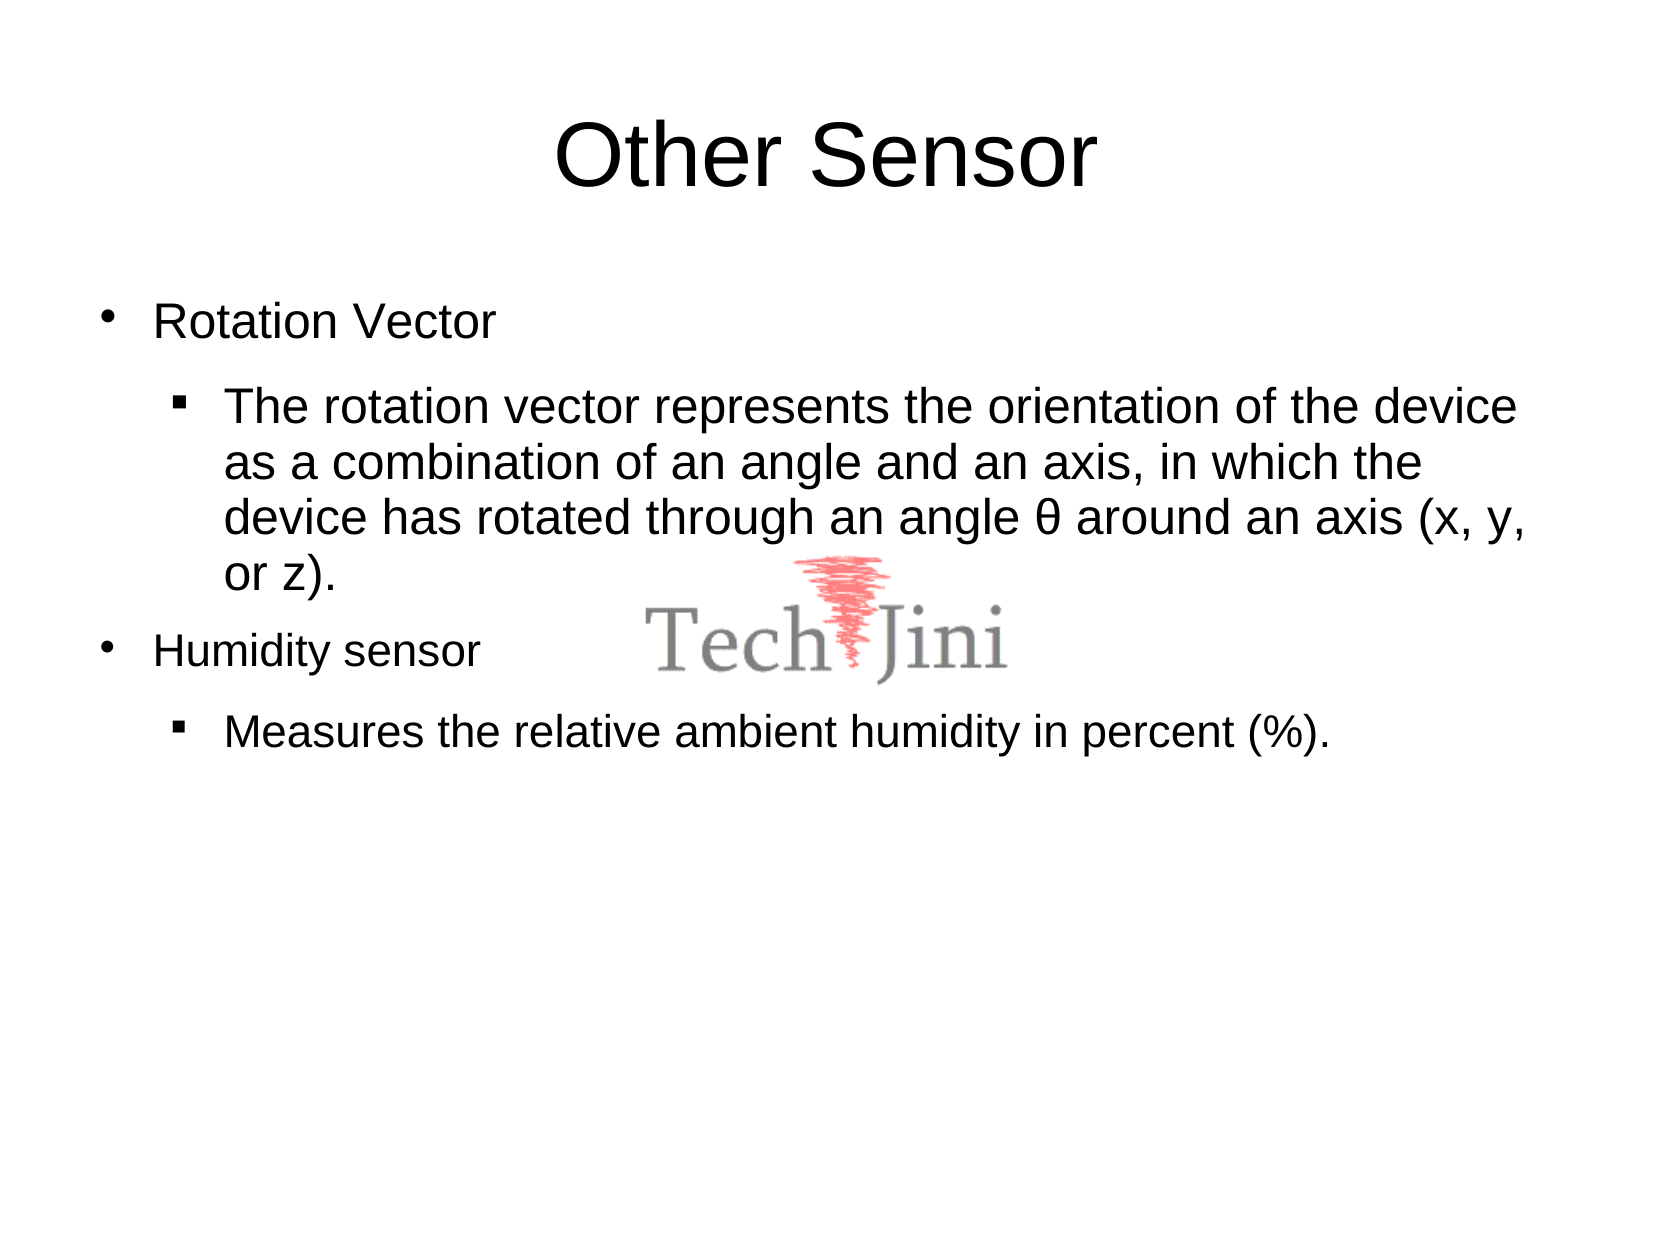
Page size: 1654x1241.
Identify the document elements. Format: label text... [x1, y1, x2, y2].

list Rotation Vector The rotation vector represents the orientation of the device as a combination of an angle and an axis, in which the device has rotated through an angle θ around an axis (x, y, or z). Humidity sensor Measures the relative ambient humidity in percent (%). [82, 290, 1538, 1010]
title Other Sensor [82, 49, 1571, 257]
